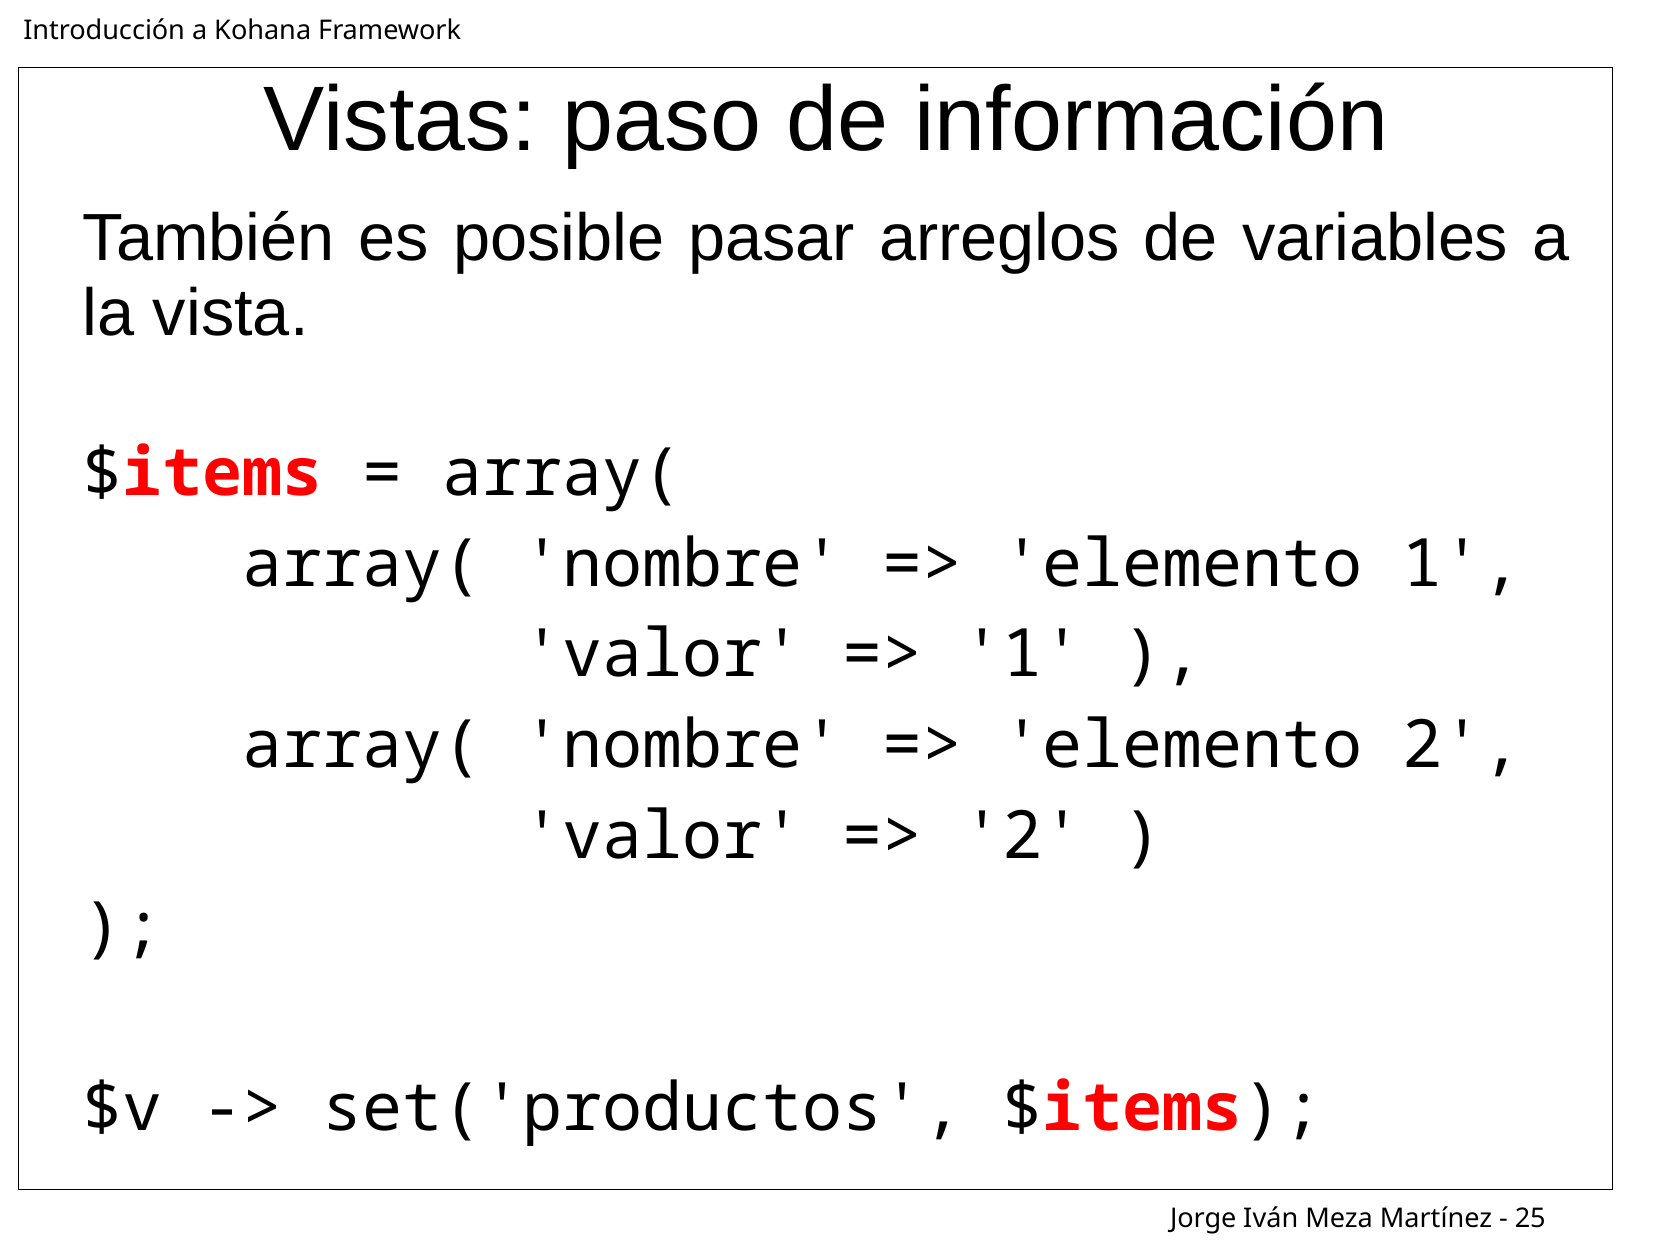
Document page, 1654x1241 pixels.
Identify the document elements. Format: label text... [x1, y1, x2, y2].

title Vistas: paso de información [82, 56, 1571, 181]
subtitle También es posible pasar arreglos de variables a la vista. $items = array( array( 'nombre' => 'elemento 1', 'valor' => '1' ), array( 'nombre' => 'elemento 2', 'valor' => '2' ) ); $v -> set('productos', $items); [82, 194, 1571, 1156]
